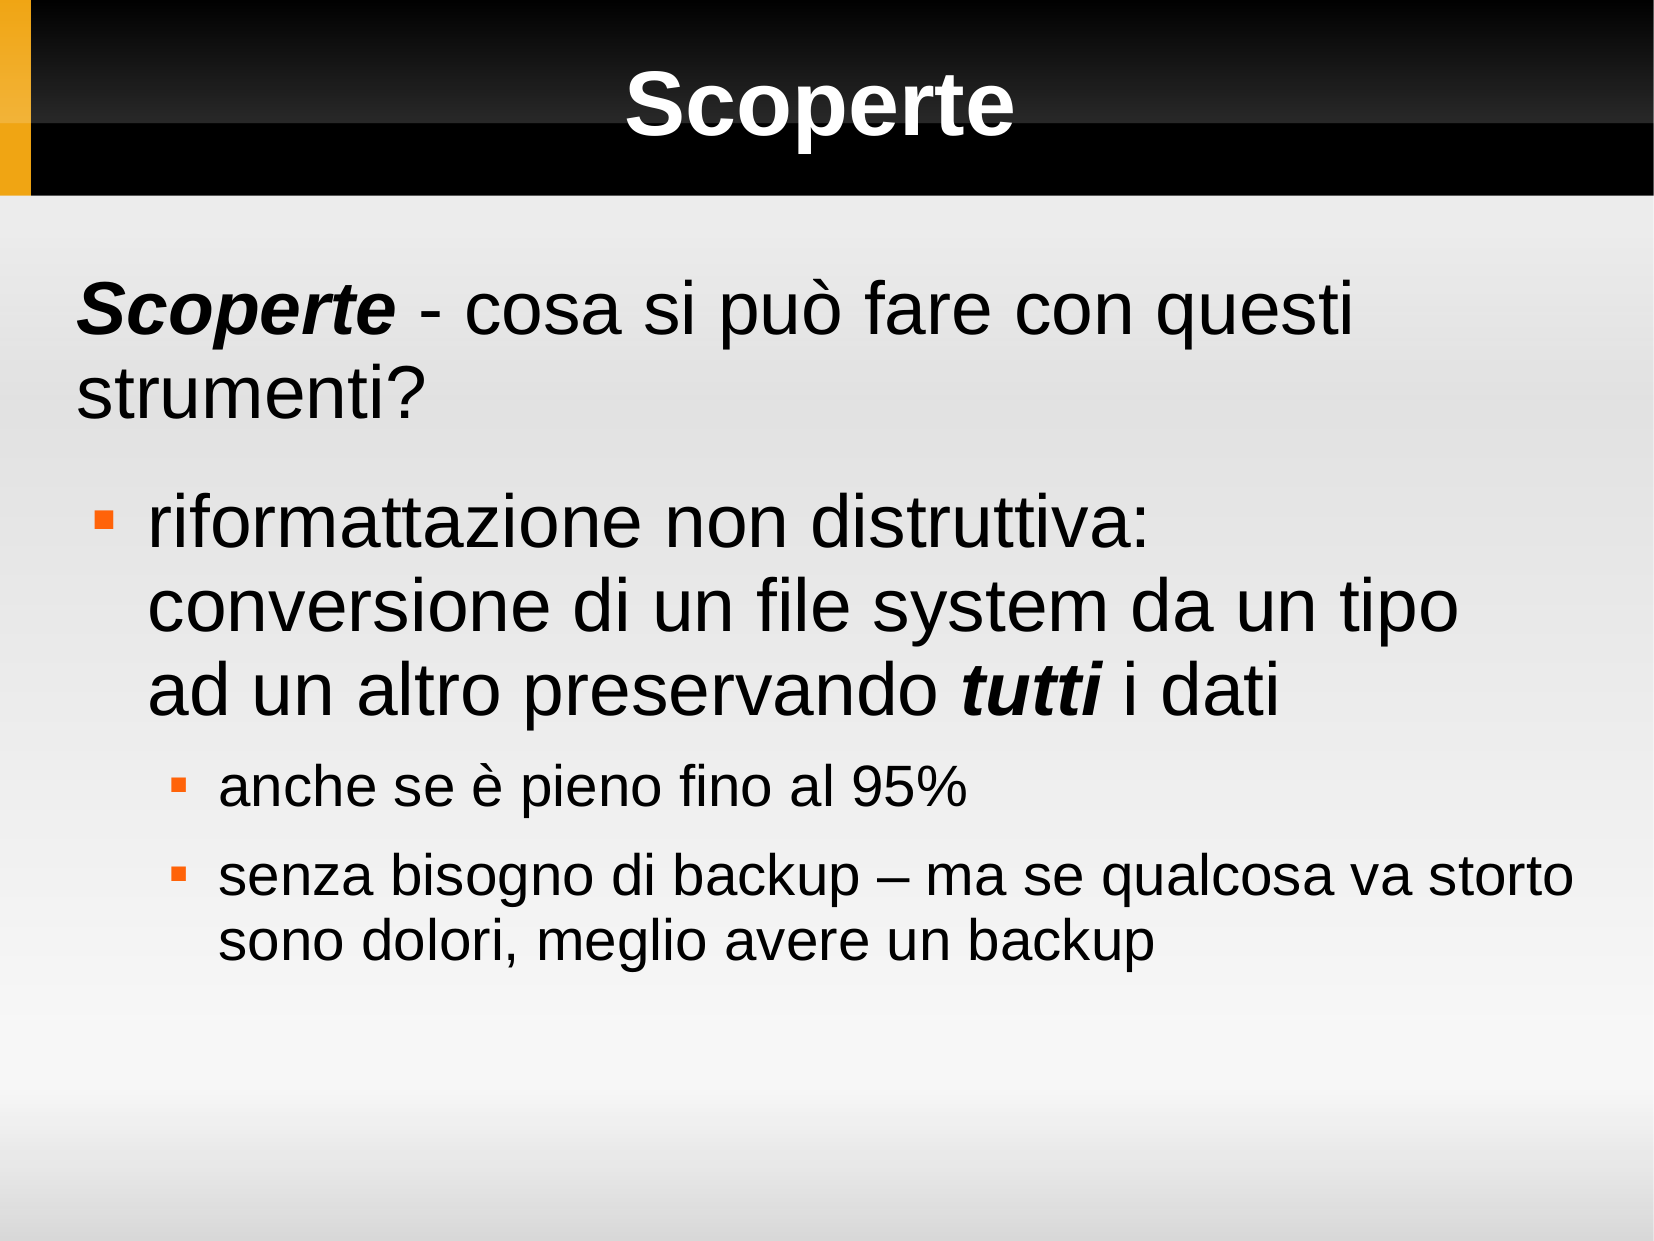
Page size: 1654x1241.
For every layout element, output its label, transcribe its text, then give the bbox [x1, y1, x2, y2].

title Scoperte [76, 0, 1565, 208]
list Scoperte - cosa si può fare con questi strumenti? riformattazione non distruttiva: conversione di un file system da un tipo ad un altro preservando tutti i dati anche se è pieno fino al 95% senza bisogno di backup – ma se qualcosa va storto sono dolori, meglio avere un backup [76, 266, 1607, 1071]
picture [0, 0, 1654, 1241]
